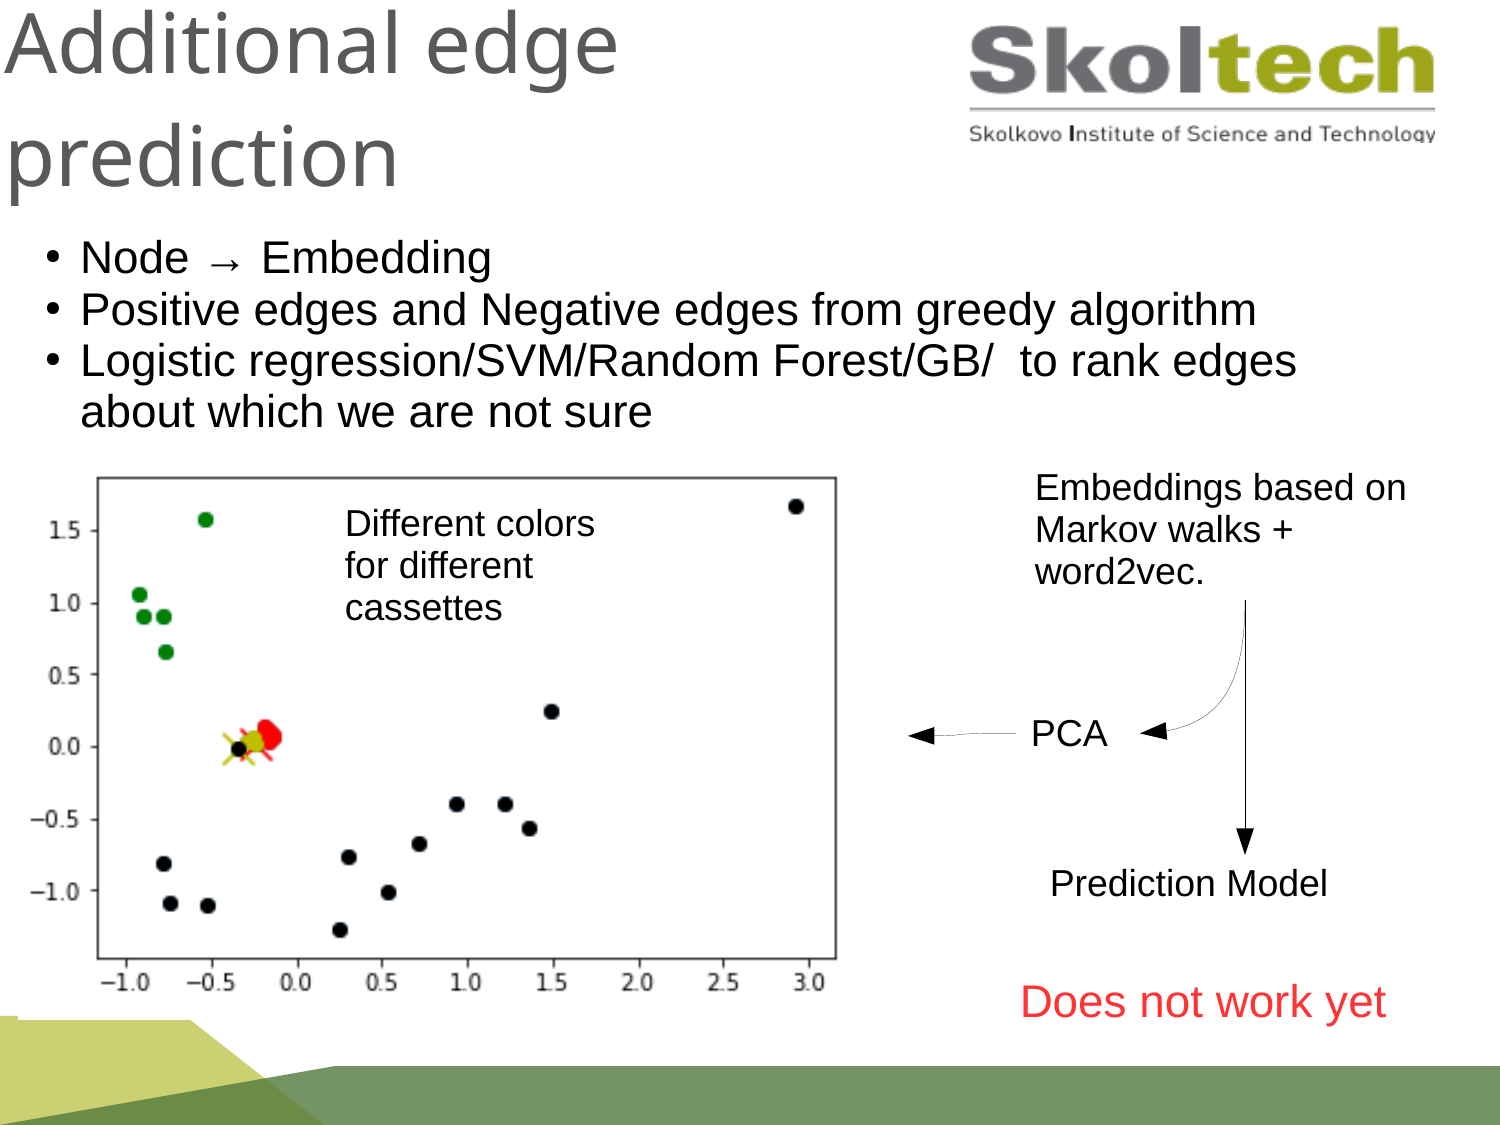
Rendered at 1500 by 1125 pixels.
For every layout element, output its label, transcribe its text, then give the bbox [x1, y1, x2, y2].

text_box Embeddings based on Markov walks + word2vec. [1020, 459, 1471, 601]
text_box PCA [1016, 705, 1141, 762]
text_box Different colors for different cassettes [330, 495, 646, 636]
text_box Node → Embedding Positive edges and Negative edges from greedy algorithm Logistic regression/SVM/Random Forest/GB/ to rank edges about which we are not sure [30, 224, 1411, 445]
picture [18, 451, 908, 1021]
text_box Prediction Model [1035, 855, 1456, 912]
text_box Does not work yet [1005, 968, 1500, 1036]
title Additional edge prediction [4, 0, 1366, 196]
